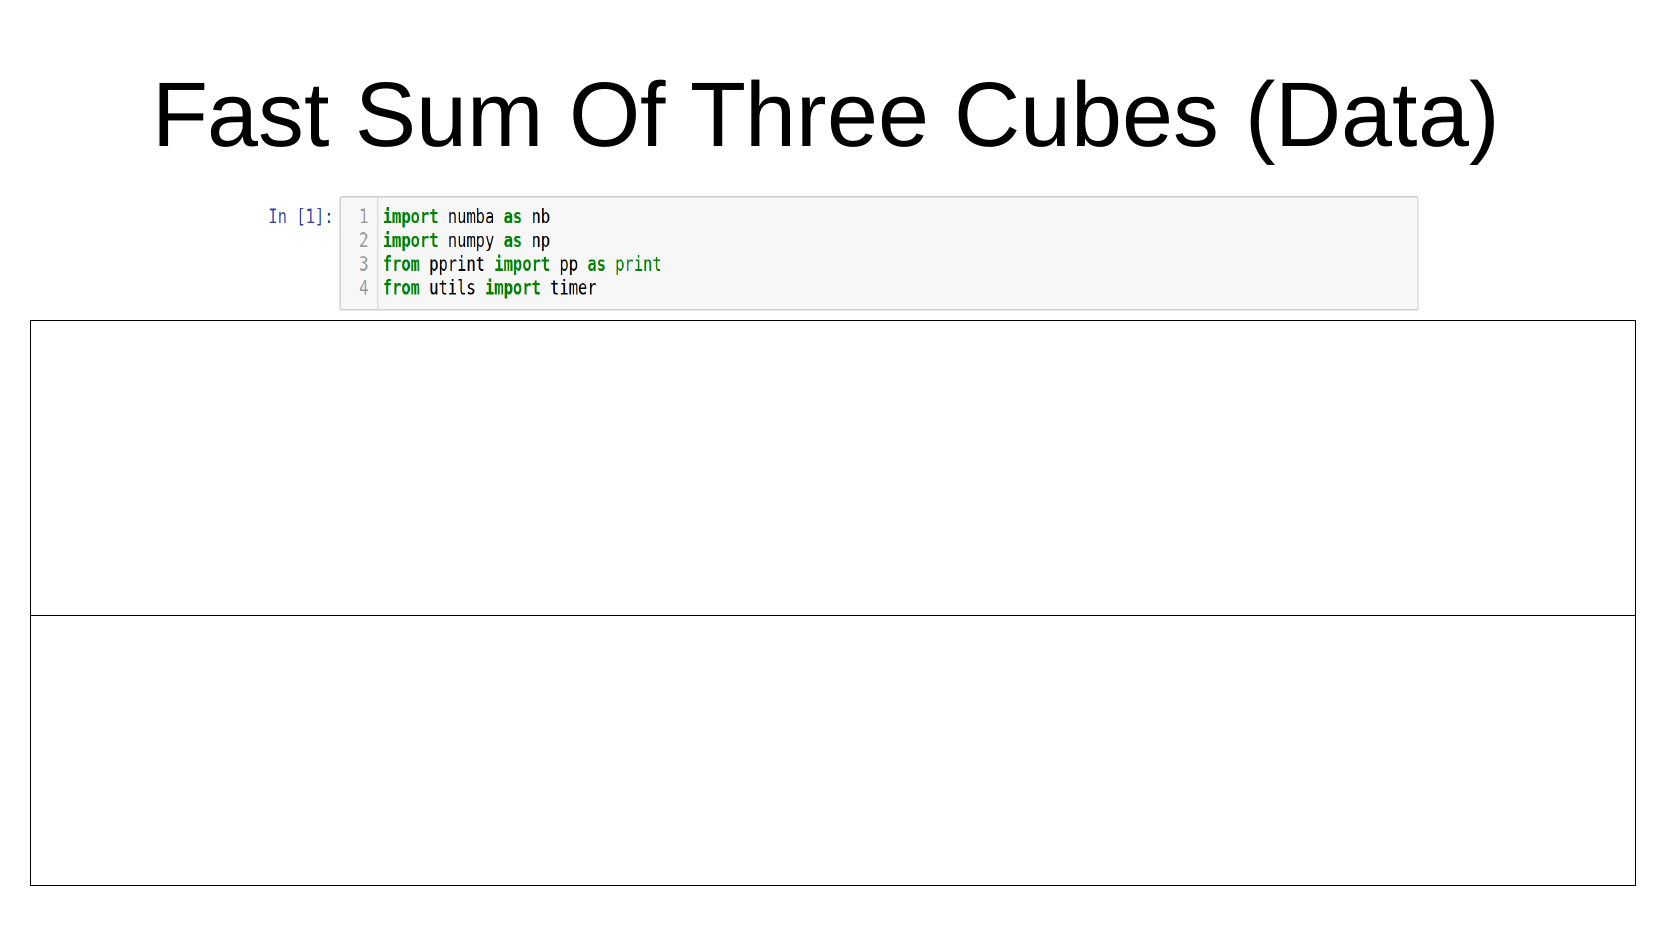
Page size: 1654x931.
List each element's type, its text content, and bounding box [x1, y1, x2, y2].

text_box [30, 320, 1636, 886]
title Fast Sum Of Three Cubes (Data) [82, 37, 1571, 193]
picture [260, 193, 1426, 320]
